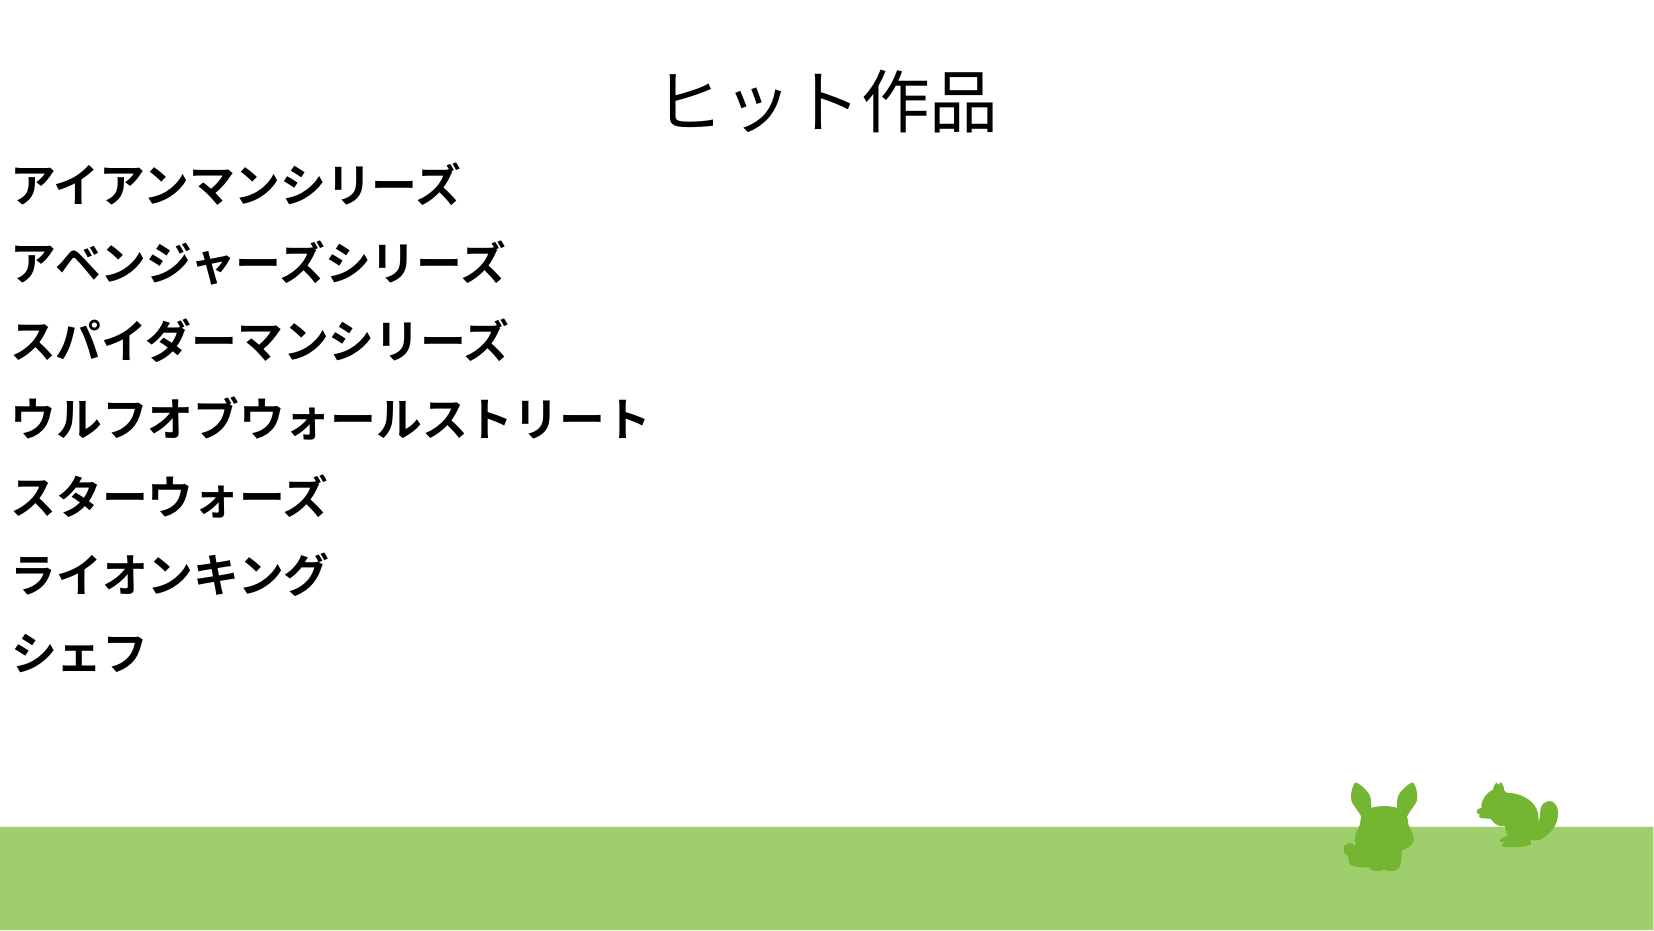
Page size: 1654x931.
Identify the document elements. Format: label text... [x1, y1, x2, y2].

text_box アイアンマンシリーズ アベンジャーズシリーズ スパイダーマンシリーズ ウルフオブウォールストリート スターウォーズ ライオンキング シェフ [0, 150, 1613, 791]
title ヒット作品 [88, 29, 1565, 152]
